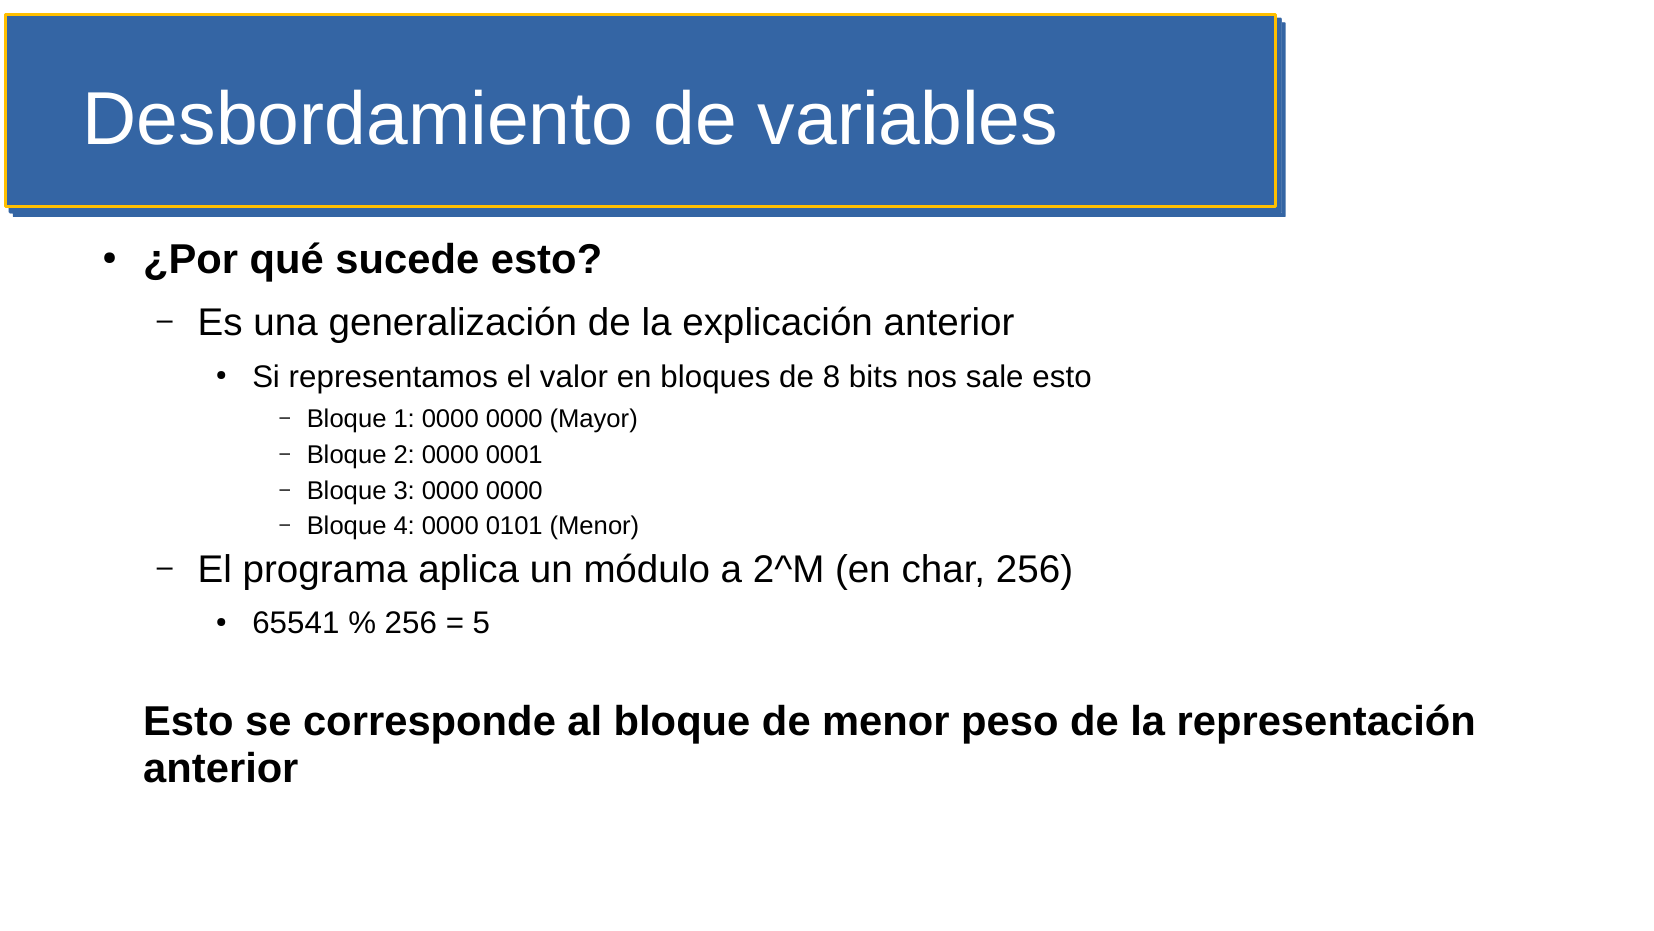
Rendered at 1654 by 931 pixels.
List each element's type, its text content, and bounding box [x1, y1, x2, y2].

title Desbordamiento de variables [82, 44, 1235, 192]
list ¿Por qué sucede esto? Es una generalización de la explicación anterior Si representamos el valor en bloques de 8 bits nos sale esto Bloque 1: 0000 0000 (Mayor) Bloque 2: 0000 0001 Bloque 3: 0000 0000 Bloque 4: 0000 0101 (Menor) El programa aplica un módulo a 2^M (en char, 256) 65541 % 256 = 5 Esto se corresponde al bloque de menor peso de la representación anterior [88, 236, 1565, 798]
